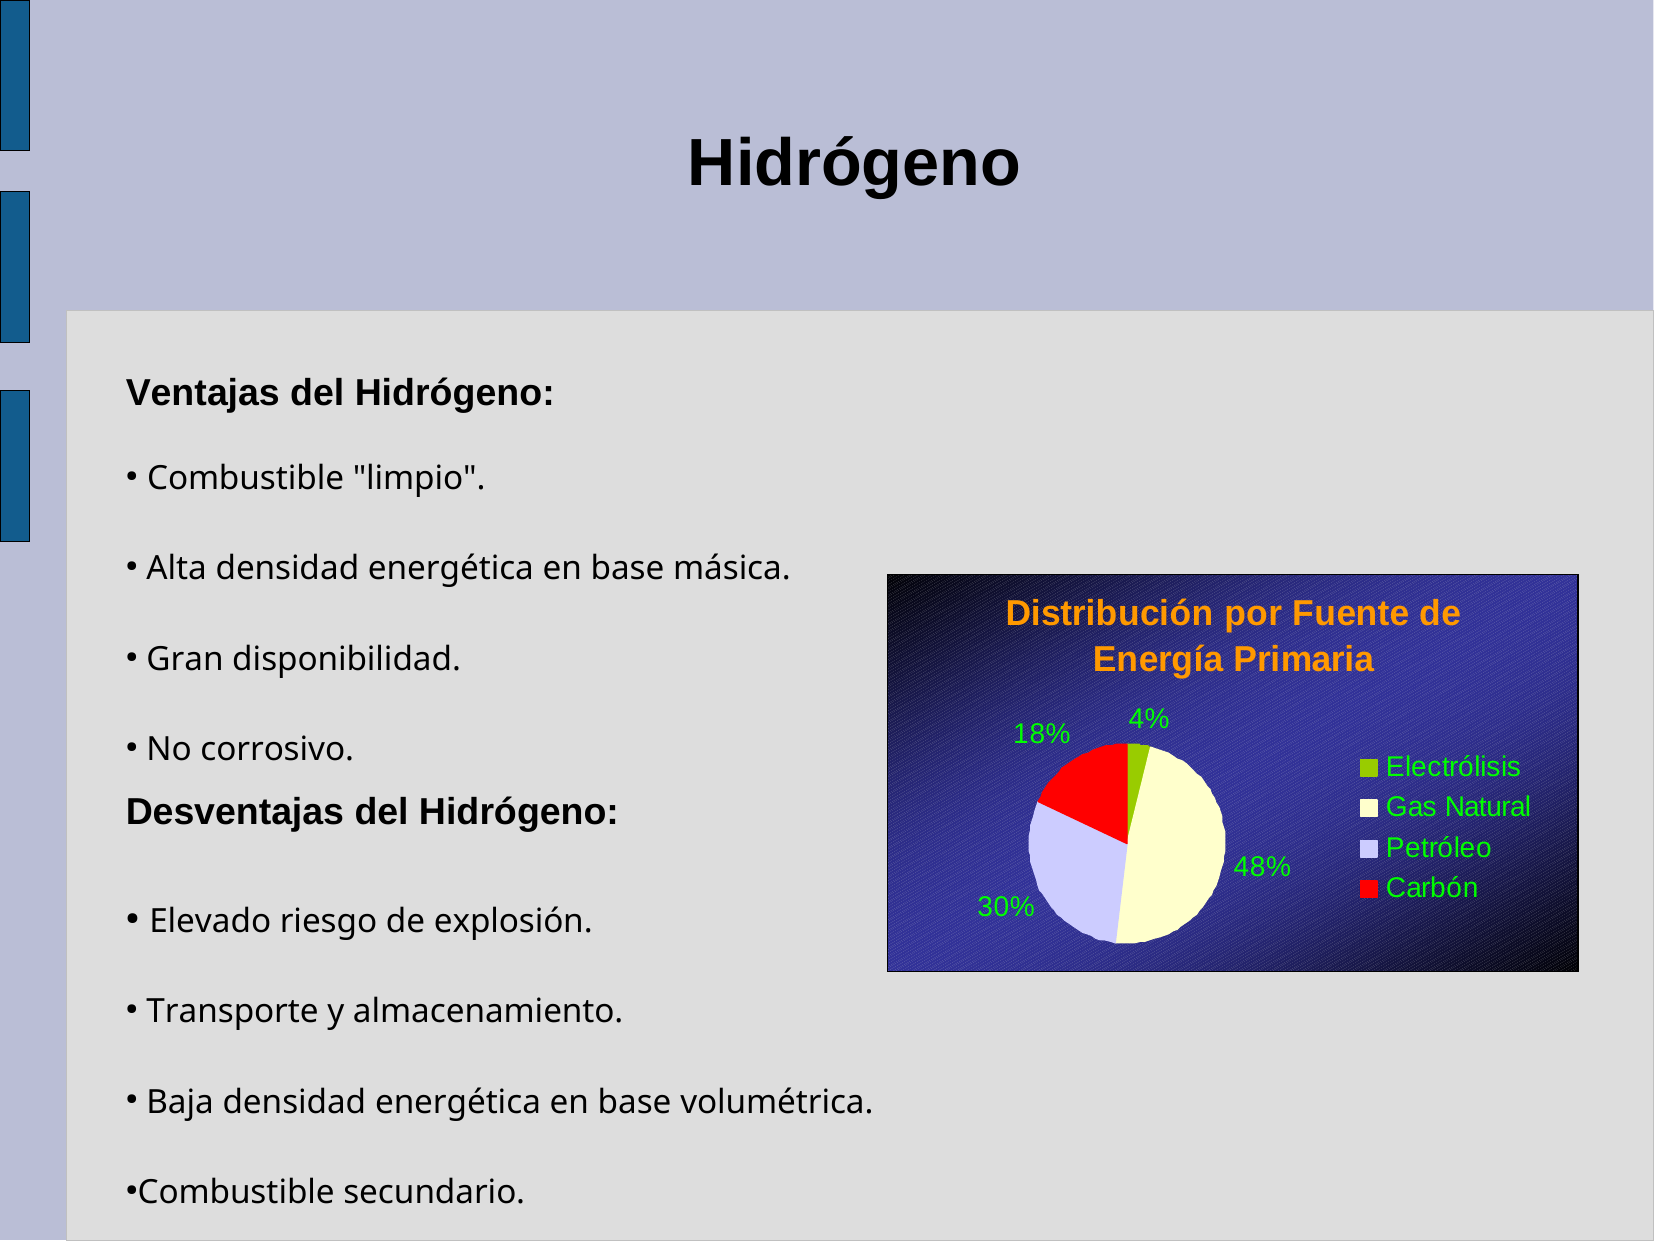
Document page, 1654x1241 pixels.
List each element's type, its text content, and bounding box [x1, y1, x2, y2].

text_box Ventajas del Hidrógeno: [111, 363, 591, 428]
text_box Hidrógeno [673, 117, 1058, 218]
text_box Combustible "limpio". Alta densidad energética en base másica. Gran disponibilidad. No corrosivo. [111, 446, 938, 734]
text_box Elevado riesgo de explosión. Transporte y almacenamiento. Baja densidad energética en base volumétrica. Combustible secundario. [111, 889, 1388, 1182]
picture [879, 566, 1589, 981]
text_box Desventajas del Hidrógeno: [111, 783, 650, 847]
